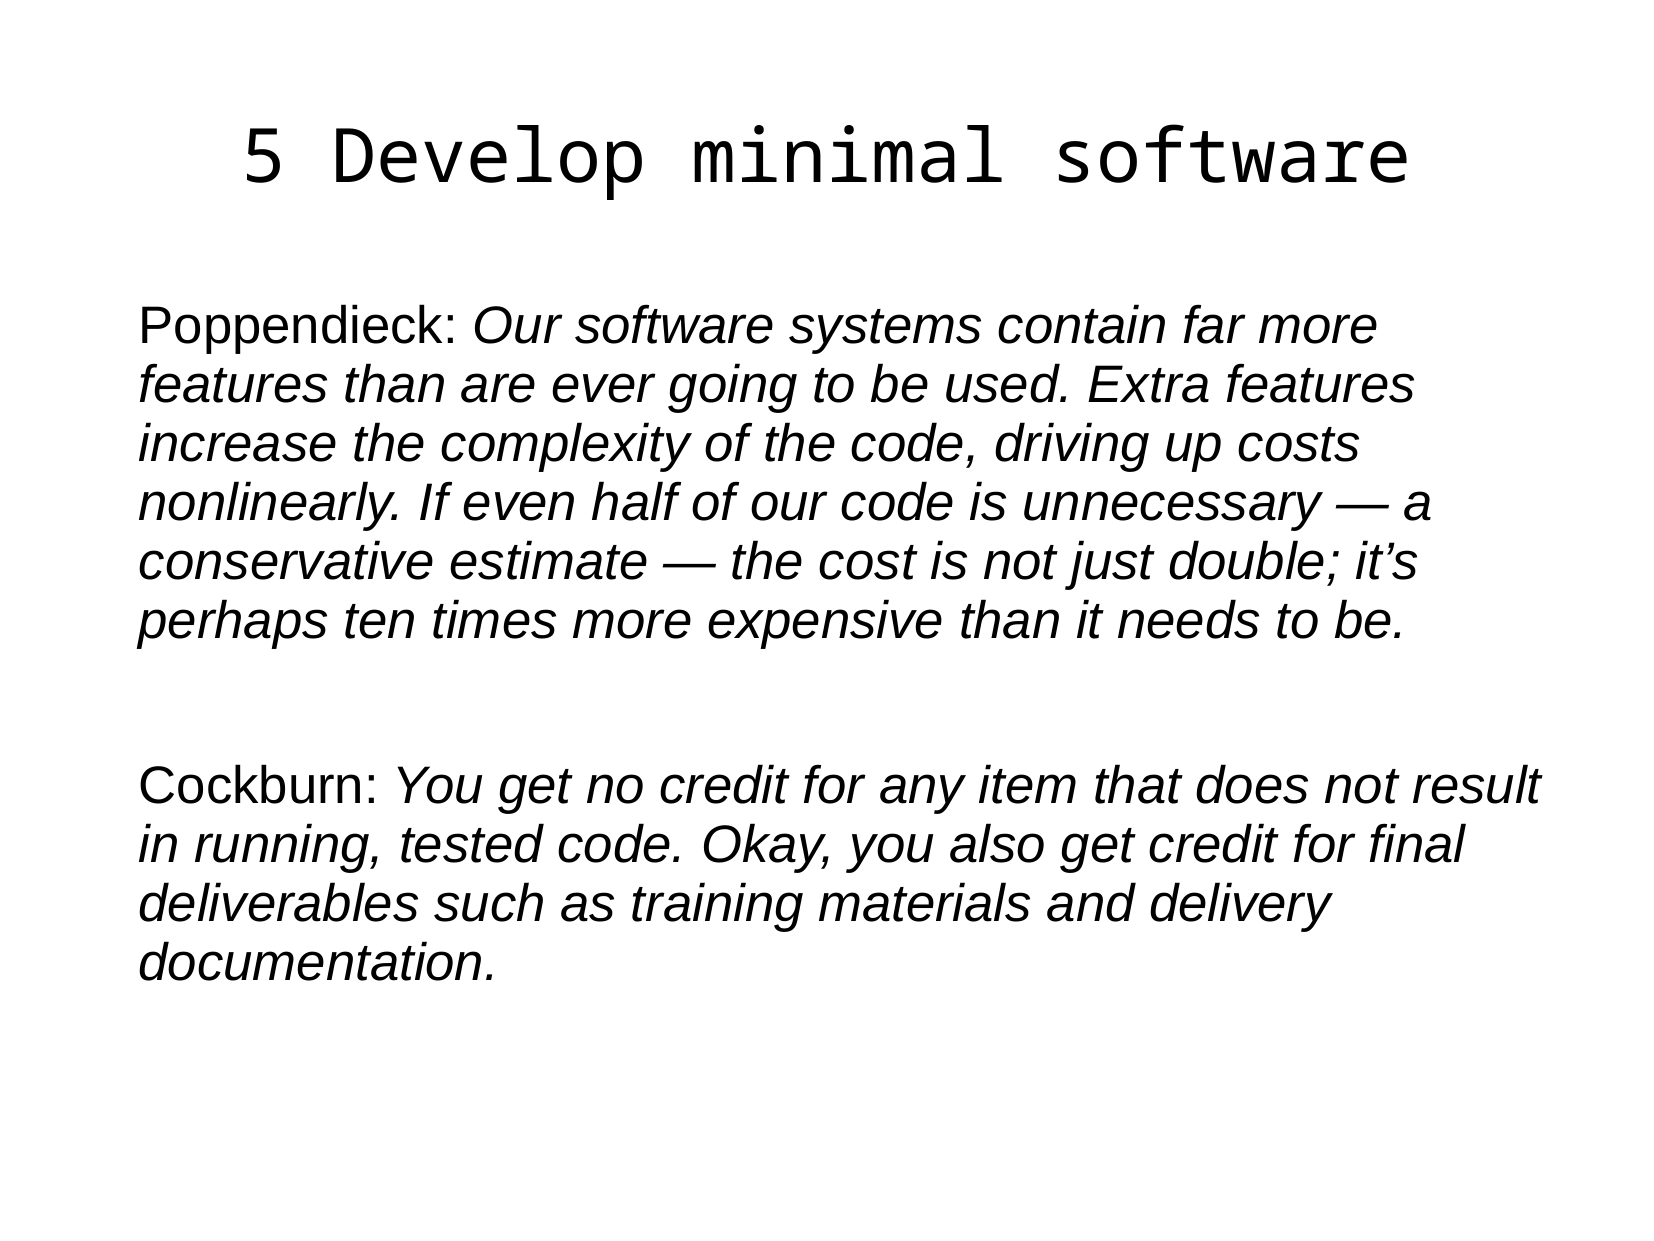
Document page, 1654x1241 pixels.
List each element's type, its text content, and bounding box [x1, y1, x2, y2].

title 5 Develop minimal software [82, 49, 1571, 257]
list Poppendieck: Our software systems contain far more features than are ever going to be used. Extra features increase the complexity of the code, driving up costs nonlinearly. If even half of our code is unnecessary — a conservative estimate — the cost is not just double; it’s perhaps ten times more expensive than it needs to be. Cockburn: You get no credit for any item that does not result in running, tested code. Okay, you also get credit for final deliverables such as training materials and delivery documentation. [82, 295, 1571, 993]
